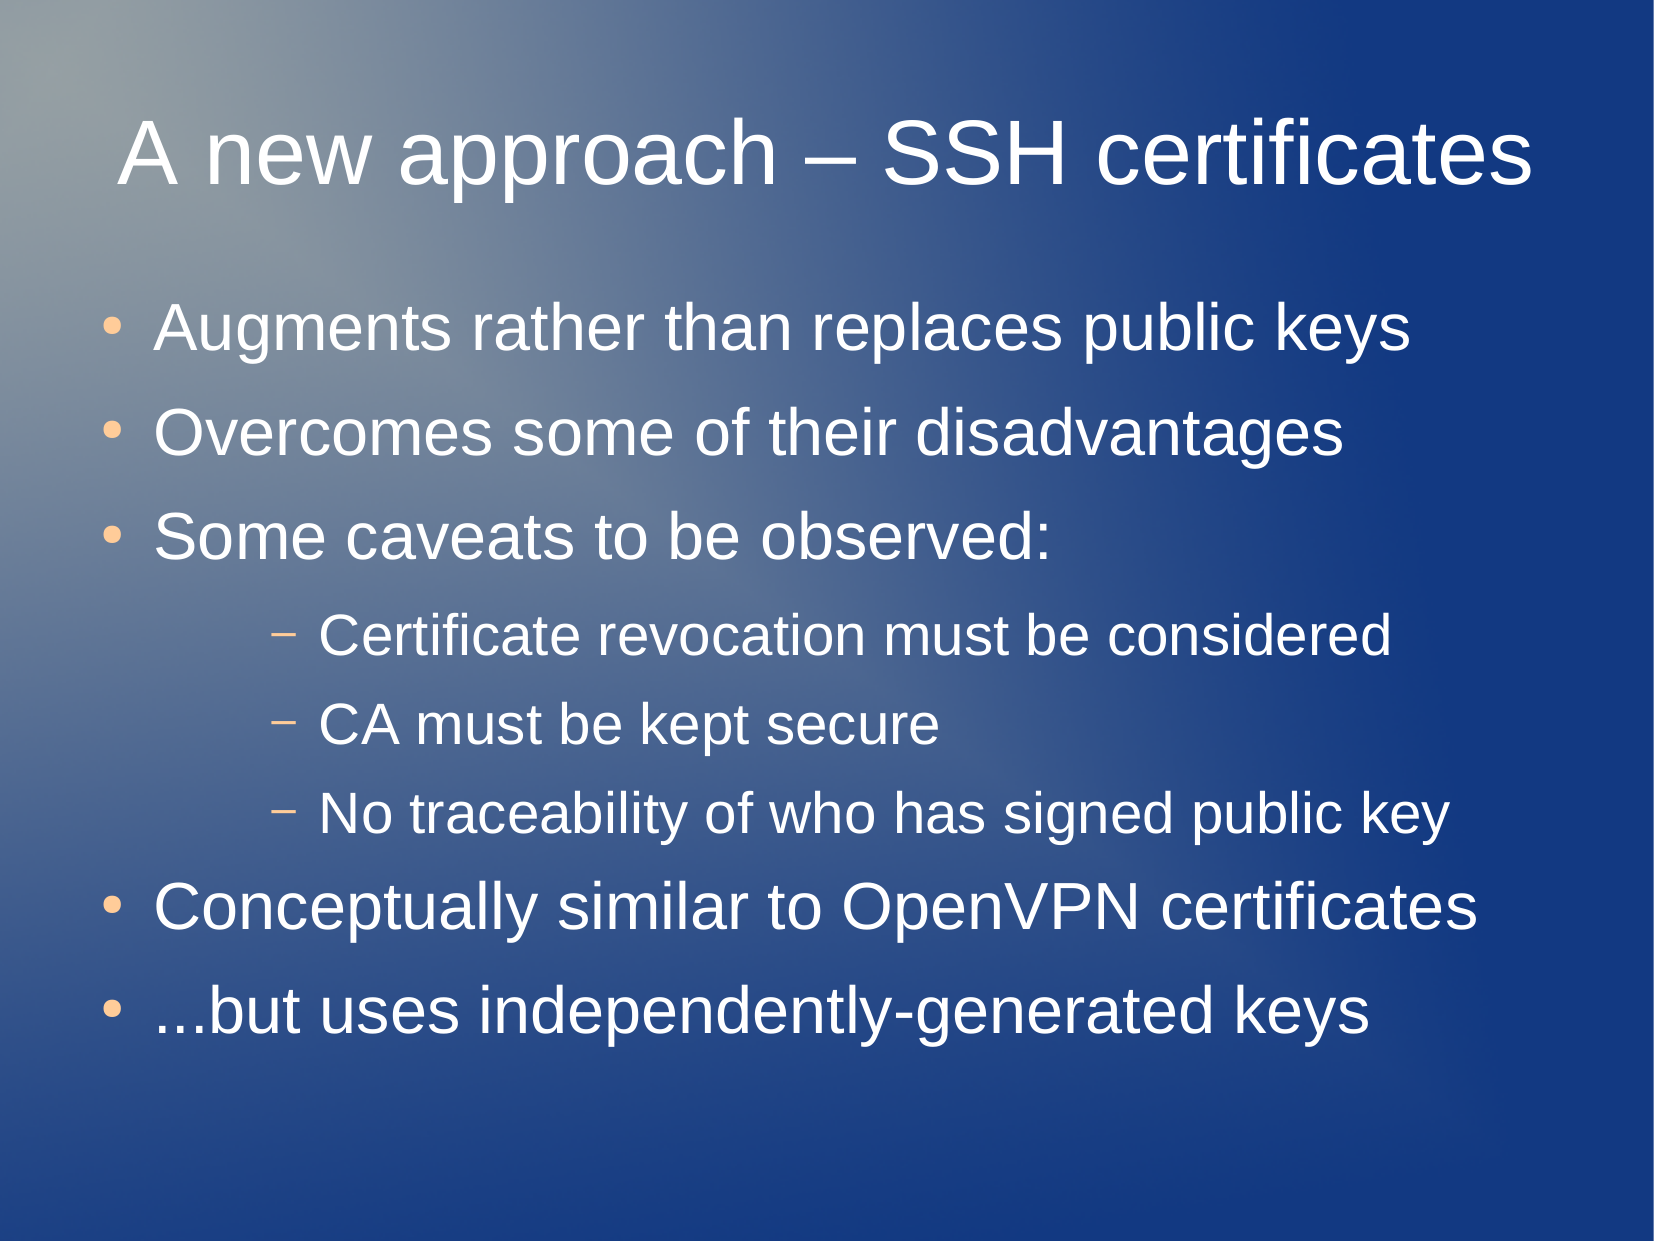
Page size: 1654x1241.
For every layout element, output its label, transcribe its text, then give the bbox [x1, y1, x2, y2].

list Augments rather than replaces public keys Overcomes some of their disadvantages Some caveats to be observed: Certificate revocation must be considered CA must be kept secure No traceability of who has signed public key Conceptually similar to OpenVPN certificates ...but uses independently-generated keys [82, 290, 1571, 1094]
picture [0, 0, 1654, 1241]
title A new approach – SSH certificates [82, 56, 1571, 250]
